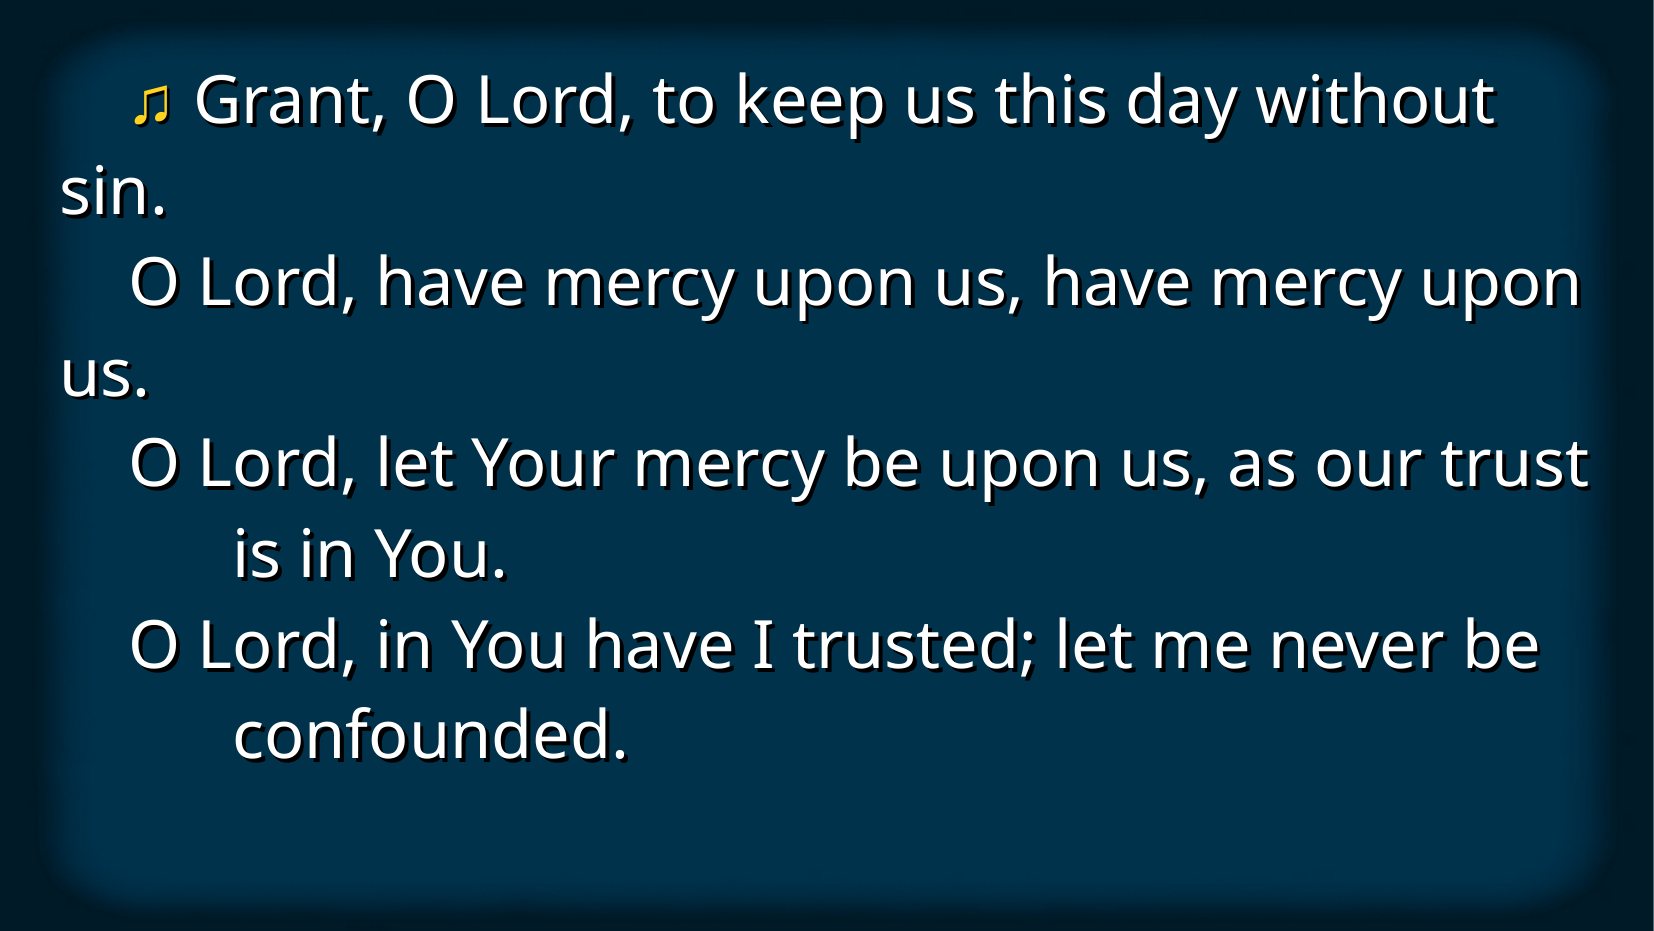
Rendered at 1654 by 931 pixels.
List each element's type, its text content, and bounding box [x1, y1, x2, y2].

picture [0, 0, 1654, 931]
text_box ♫ Grant, O Lord, to keep us this day without sin. O Lord, have mercy upon us, have mercy upon us. O Lord, let Your mercy be upon us, as our trust is in You. O Lord, in You have I trusted; let me never be confounded. [45, 45, 1621, 601]
